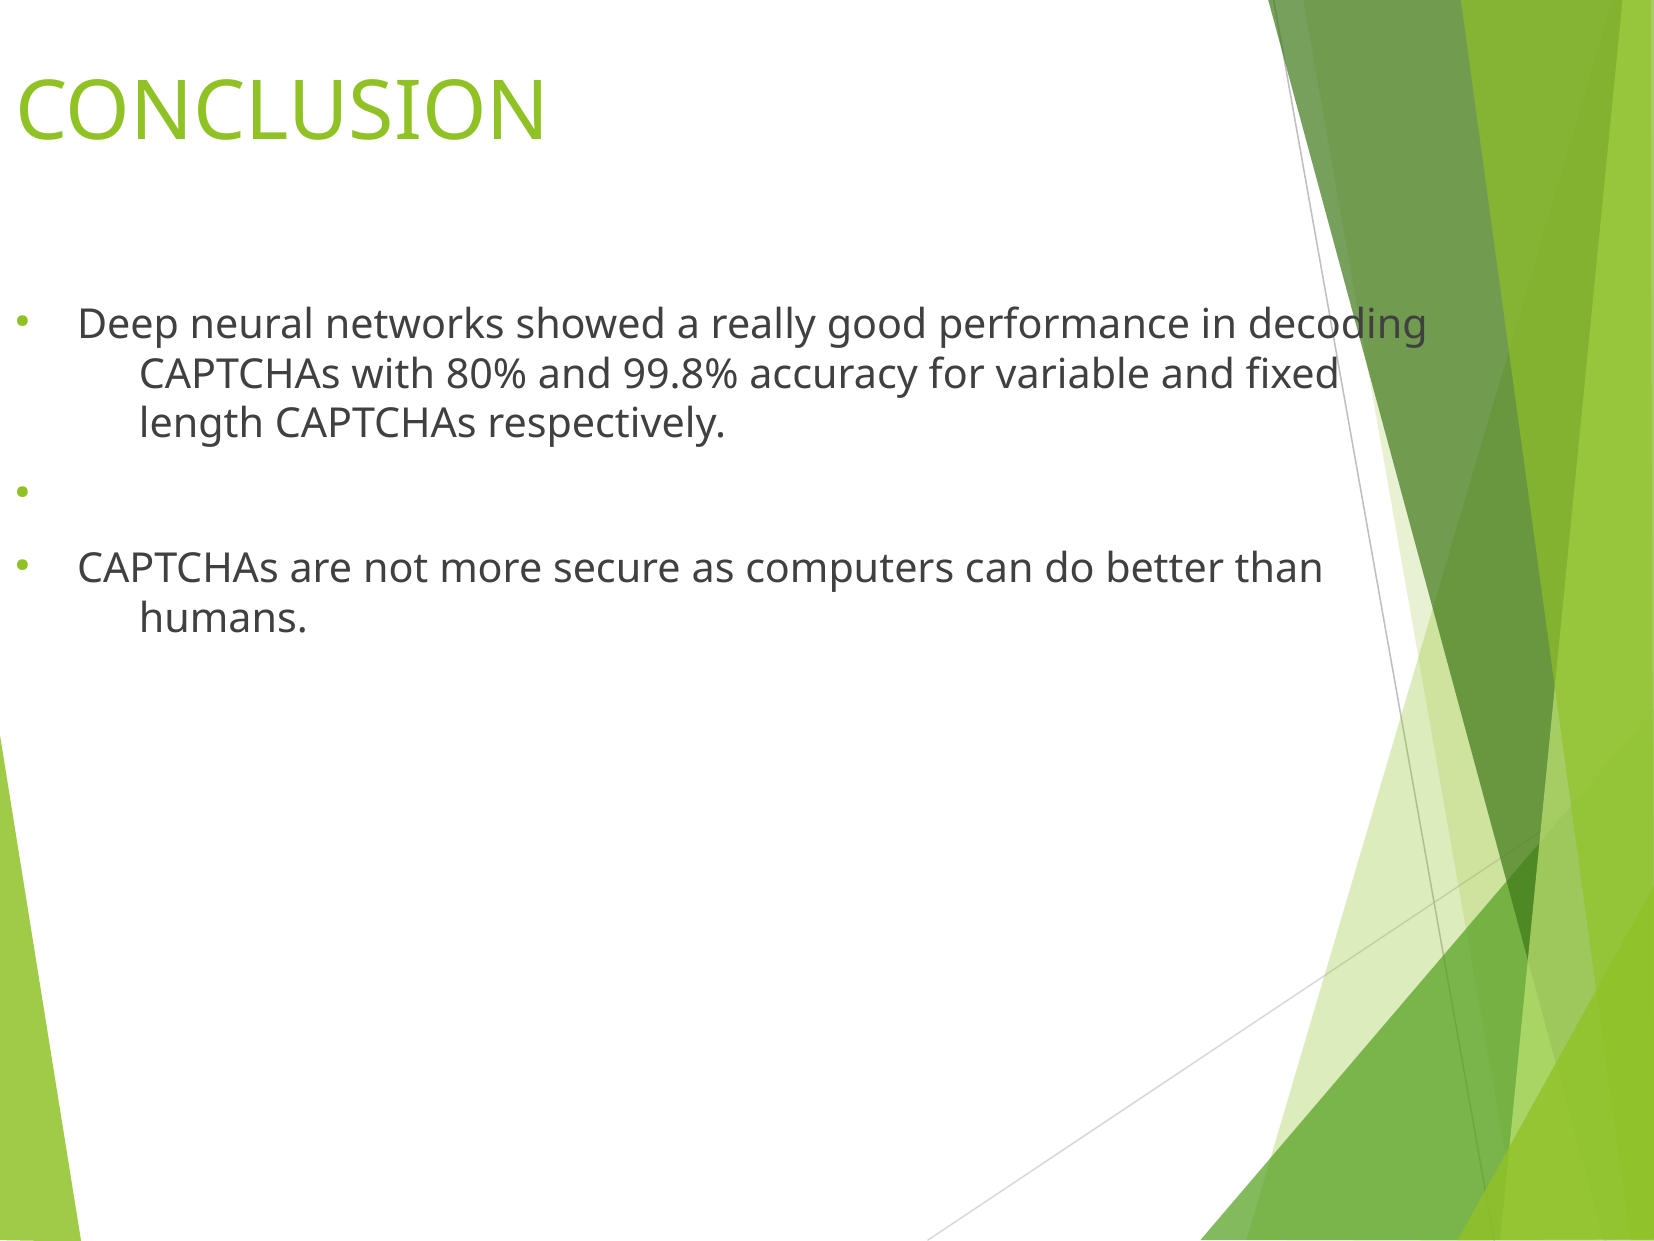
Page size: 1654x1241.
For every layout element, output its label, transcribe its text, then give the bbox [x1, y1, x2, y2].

title CONCLUSION [0, 49, 1489, 257]
list Deep neural networks showed a really good performance in decoding CAPTCHAs with 80% and 99.8% accuracy for variable and fixed length CAPTCHAs respectively. CAPTCHAs are not more secure as computers can do better than humans. [0, 290, 1489, 1109]
